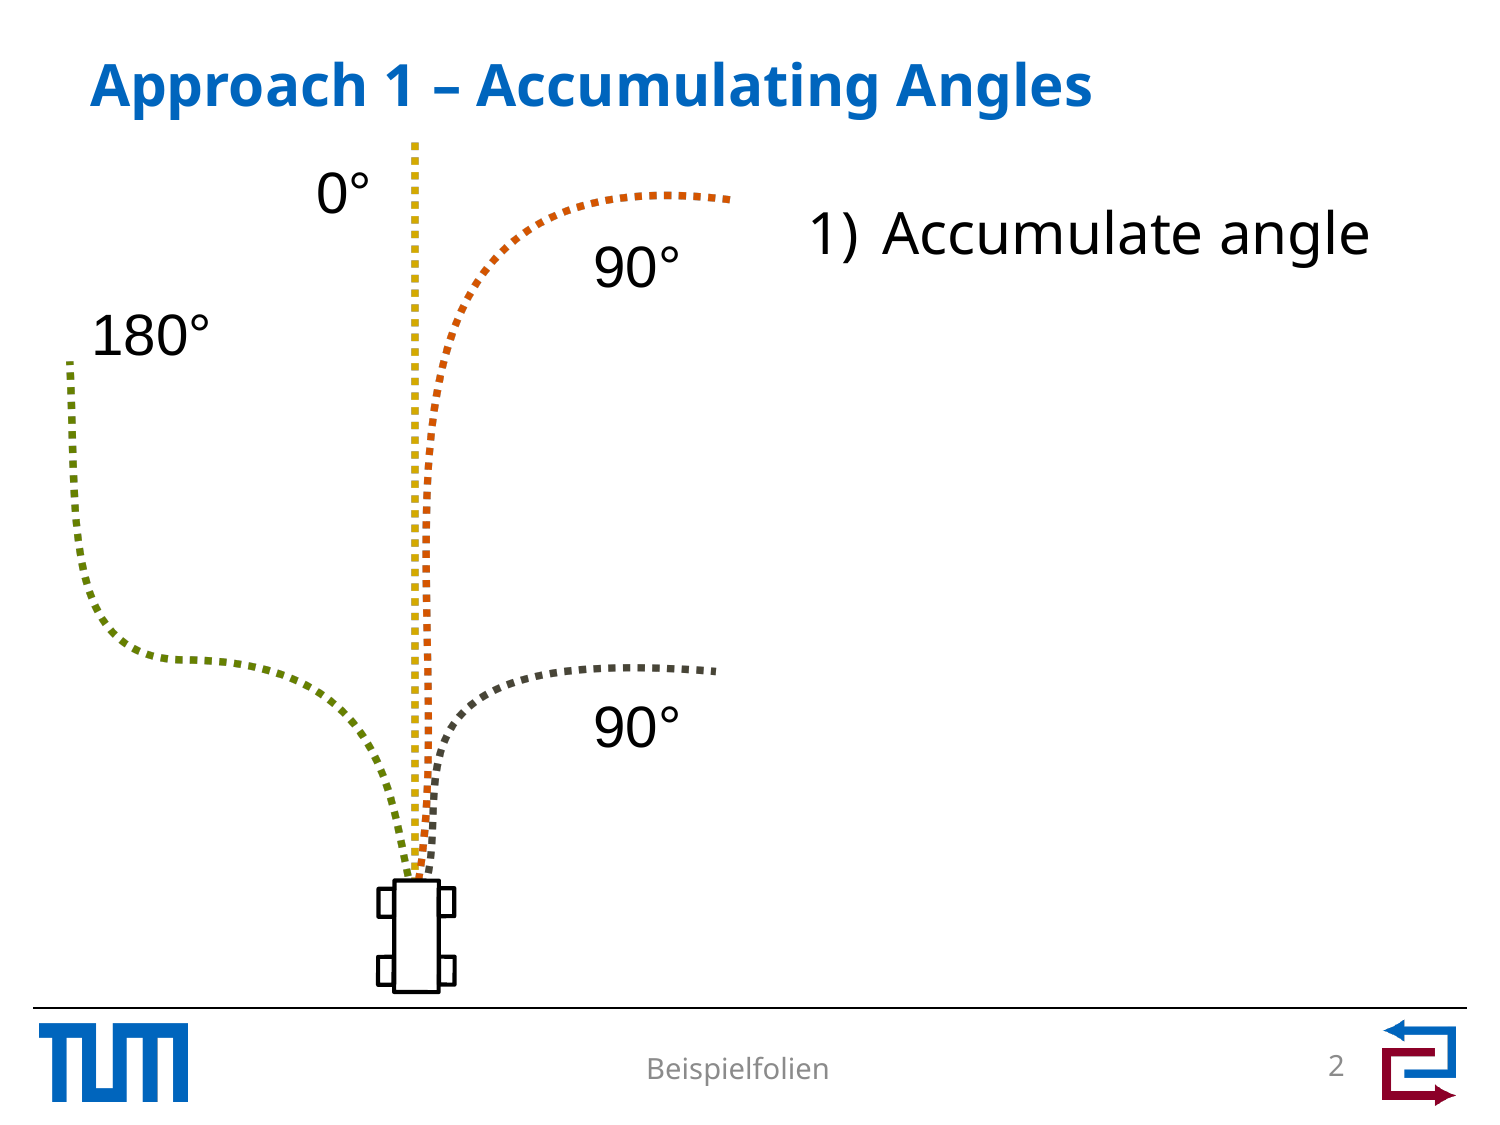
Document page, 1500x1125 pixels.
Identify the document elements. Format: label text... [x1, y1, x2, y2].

text_box 180° [76, 295, 254, 376]
title Approach 1 – Accumulating Angles [75, 23, 1489, 143]
text_box 90° [578, 227, 756, 308]
picture [39, 1023, 188, 1102]
text_box 0° [301, 153, 479, 234]
footer Beispielfolien [253, 1037, 1223, 1099]
picture [1382, 1019, 1456, 1106]
text_box [378, 880, 455, 993]
picture [66, 142, 735, 916]
list Accumulate angle [792, 188, 1465, 721]
text_box 90° [578, 687, 756, 768]
slide_number <Foliennummer> [1222, 1036, 1360, 1097]
